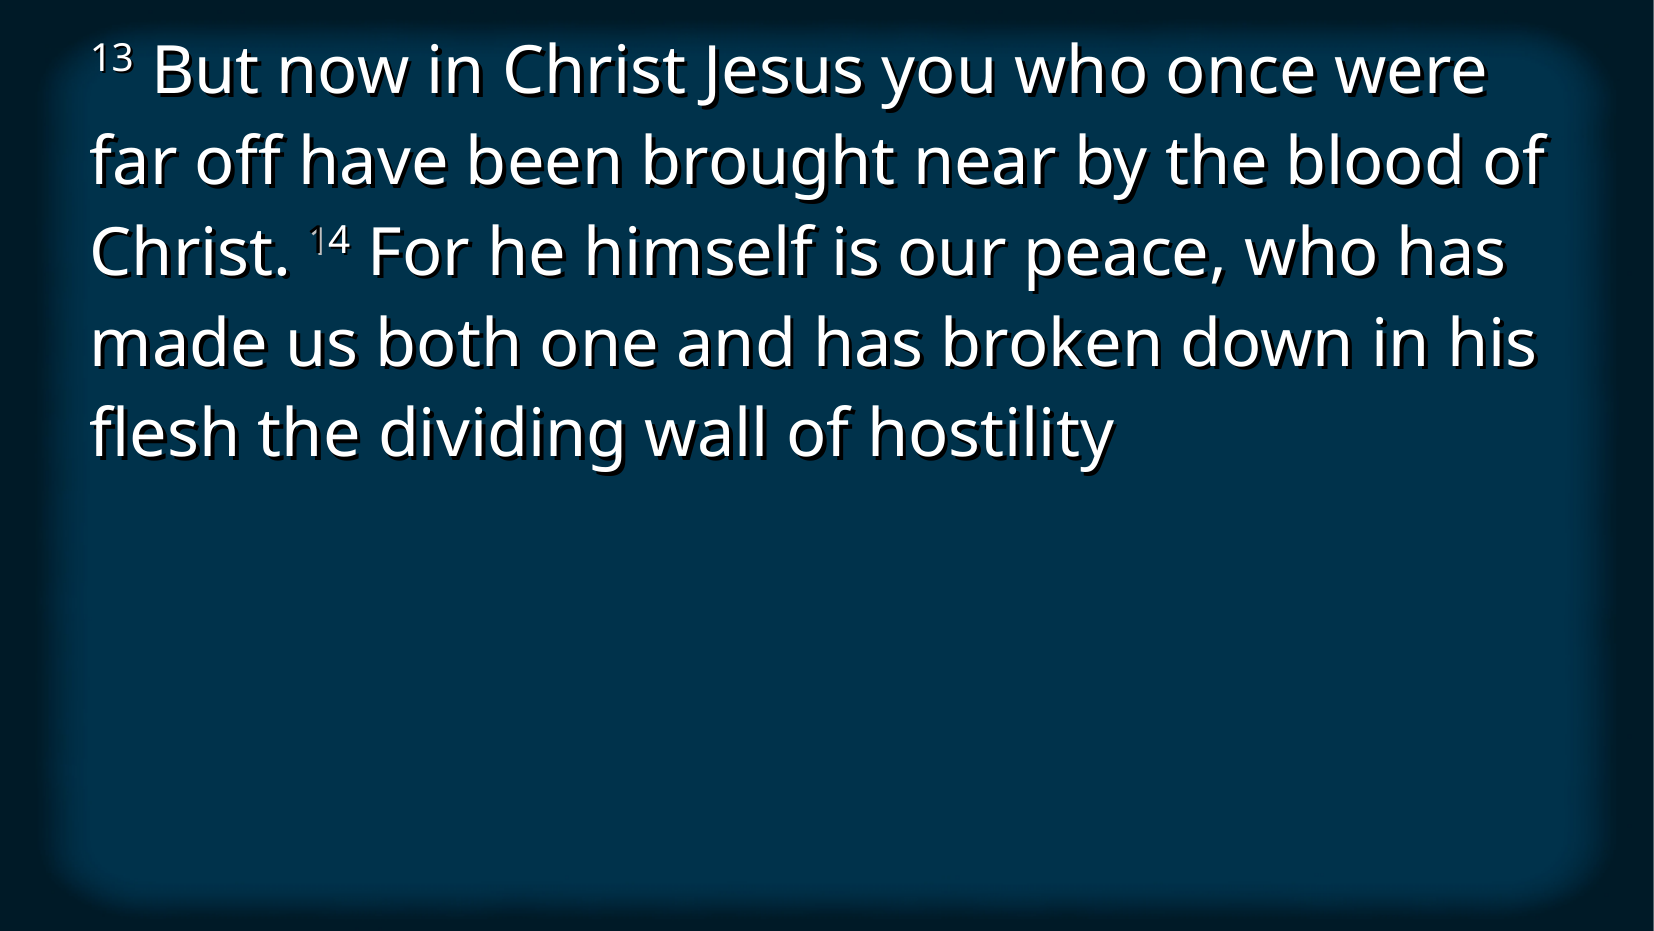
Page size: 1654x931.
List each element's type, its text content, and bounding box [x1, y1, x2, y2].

text_box 13 But now in Christ Jesus you who once were far off have been brought near by the blood of Christ. 14 For he himself is our peace, who has made us both one and has broken down in his flesh the dividing wall of hostility [75, 15, 1591, 474]
picture [0, 0, 1654, 931]
